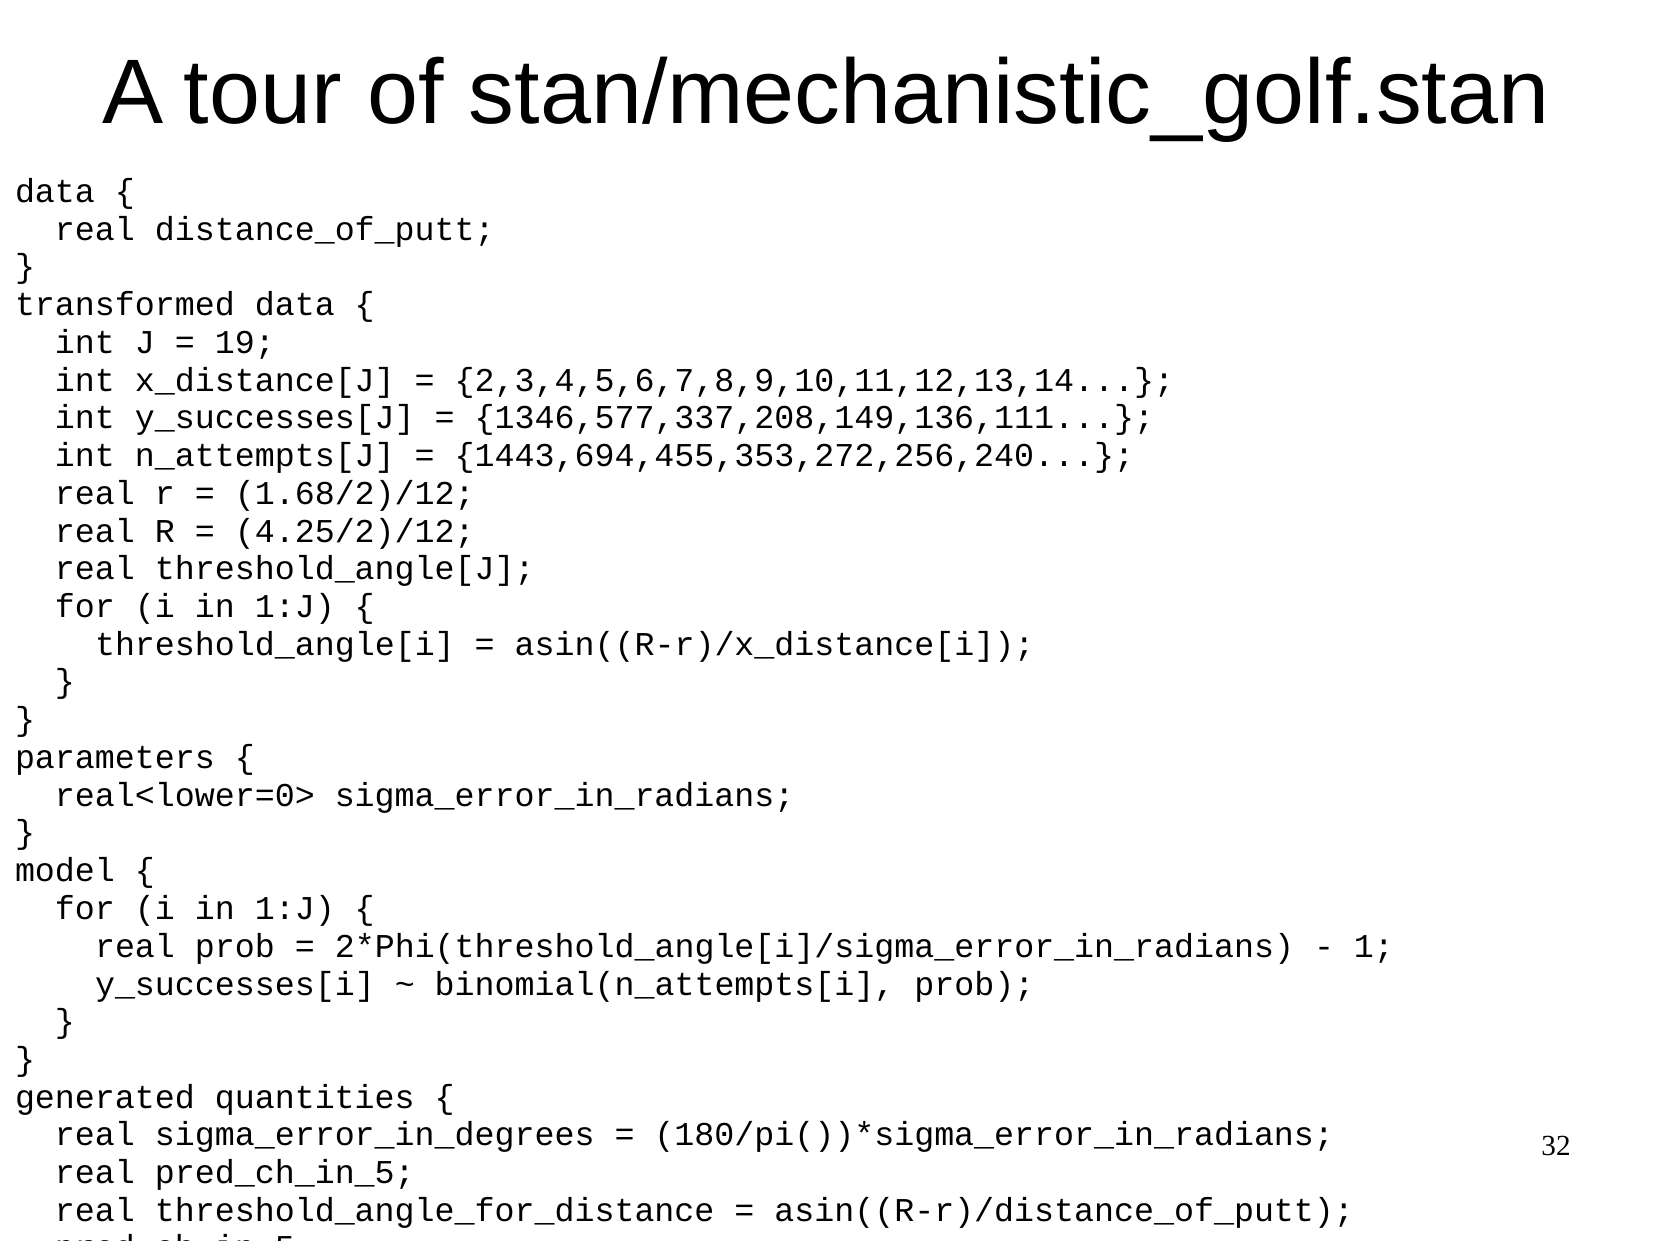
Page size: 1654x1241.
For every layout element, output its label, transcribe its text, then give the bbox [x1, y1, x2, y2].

title A tour of stan/mechanistic_golf.stan [82, 40, 1571, 144]
list data { real distance_of_putt; } transformed data { int J = 19; int x_distance[J] = {2,3,4,5,6,7,8,9,10,11,12,13,14...}; int y_successes[J] = {1346,577,337,208,149,136,111...}; int n_attempts[J] = {1443,694,455,353,272,256,240...}; real r = (1.68/2)/12; real R = (4.25/2)/12; real threshold_angle[J]; for (i in 1:J) { threshold_angle[i] = asin((R-r)/x_distance[i]); } } parameters { real<lower=0> sigma_error_in_radians; } model { for (i in 1:J) { real prob = 2*Phi(threshold_angle[i]/sigma_error_in_radians) - 1; y_successes[i] ~ binomial(n_attempts[i], prob); } } generated quantities { real sigma_error_in_degrees = (180/pi())*sigma_error_in_radians; real pred_ch_in_5; real threshold_angle_for_distance = asin((R-r)/distance_of_putt); pred_ch_in_5 = (2*Phi(threshold_angle_for_distance/sigma_error_in_radians) - 1) * 5; } [15, 174, 1654, 1241]
